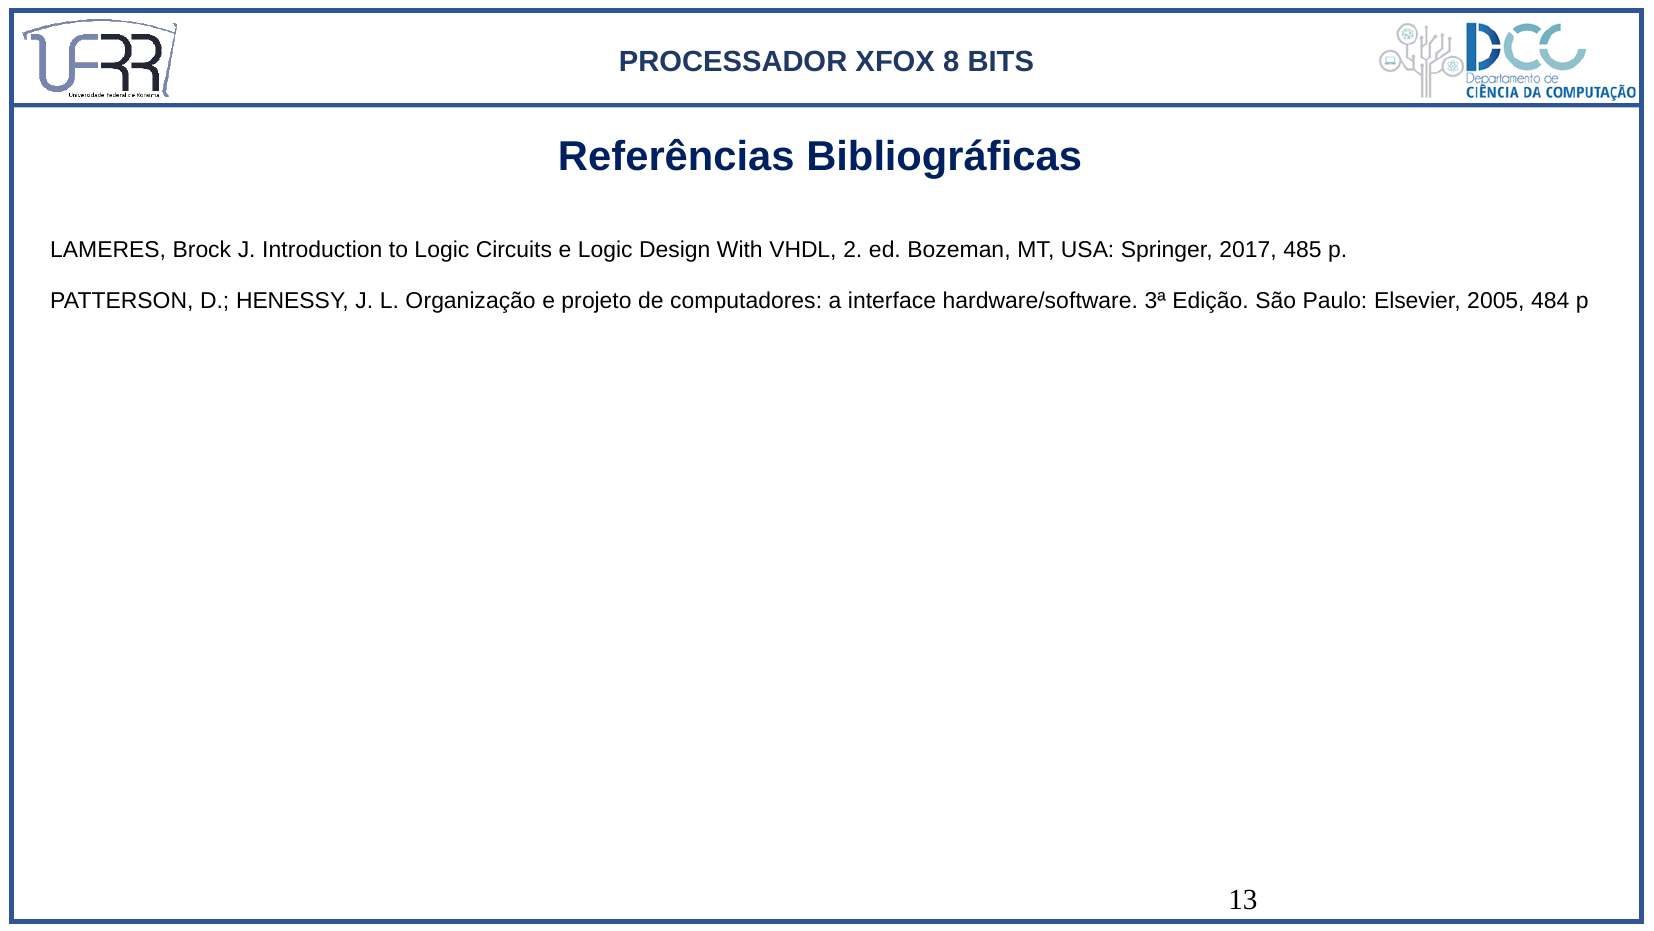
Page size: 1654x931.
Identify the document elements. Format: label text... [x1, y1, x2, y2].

text_box Referências Bibliográficas LAMERES, Brock J. Introduction to Logic Circuits e Logic Design With VHDL, 2. ed. Bozeman, MT, USA: Springer, 2017, 485 p. PATTERSON, D.; HENESSY, J. L. Organização e projeto de computadores: a interface hardware/software. 3ª Edição. São Paulo: Elsevier, 2005, 484 p [35, 129, 1636, 886]
text_box [1228, 924, 1614, 931]
title PROCESSADOR XFOX 8 BITS [177, 37, 1379, 83]
text_box [1228, 886, 1614, 919]
picture [1379, 16, 1636, 101]
picture [22, 19, 177, 97]
